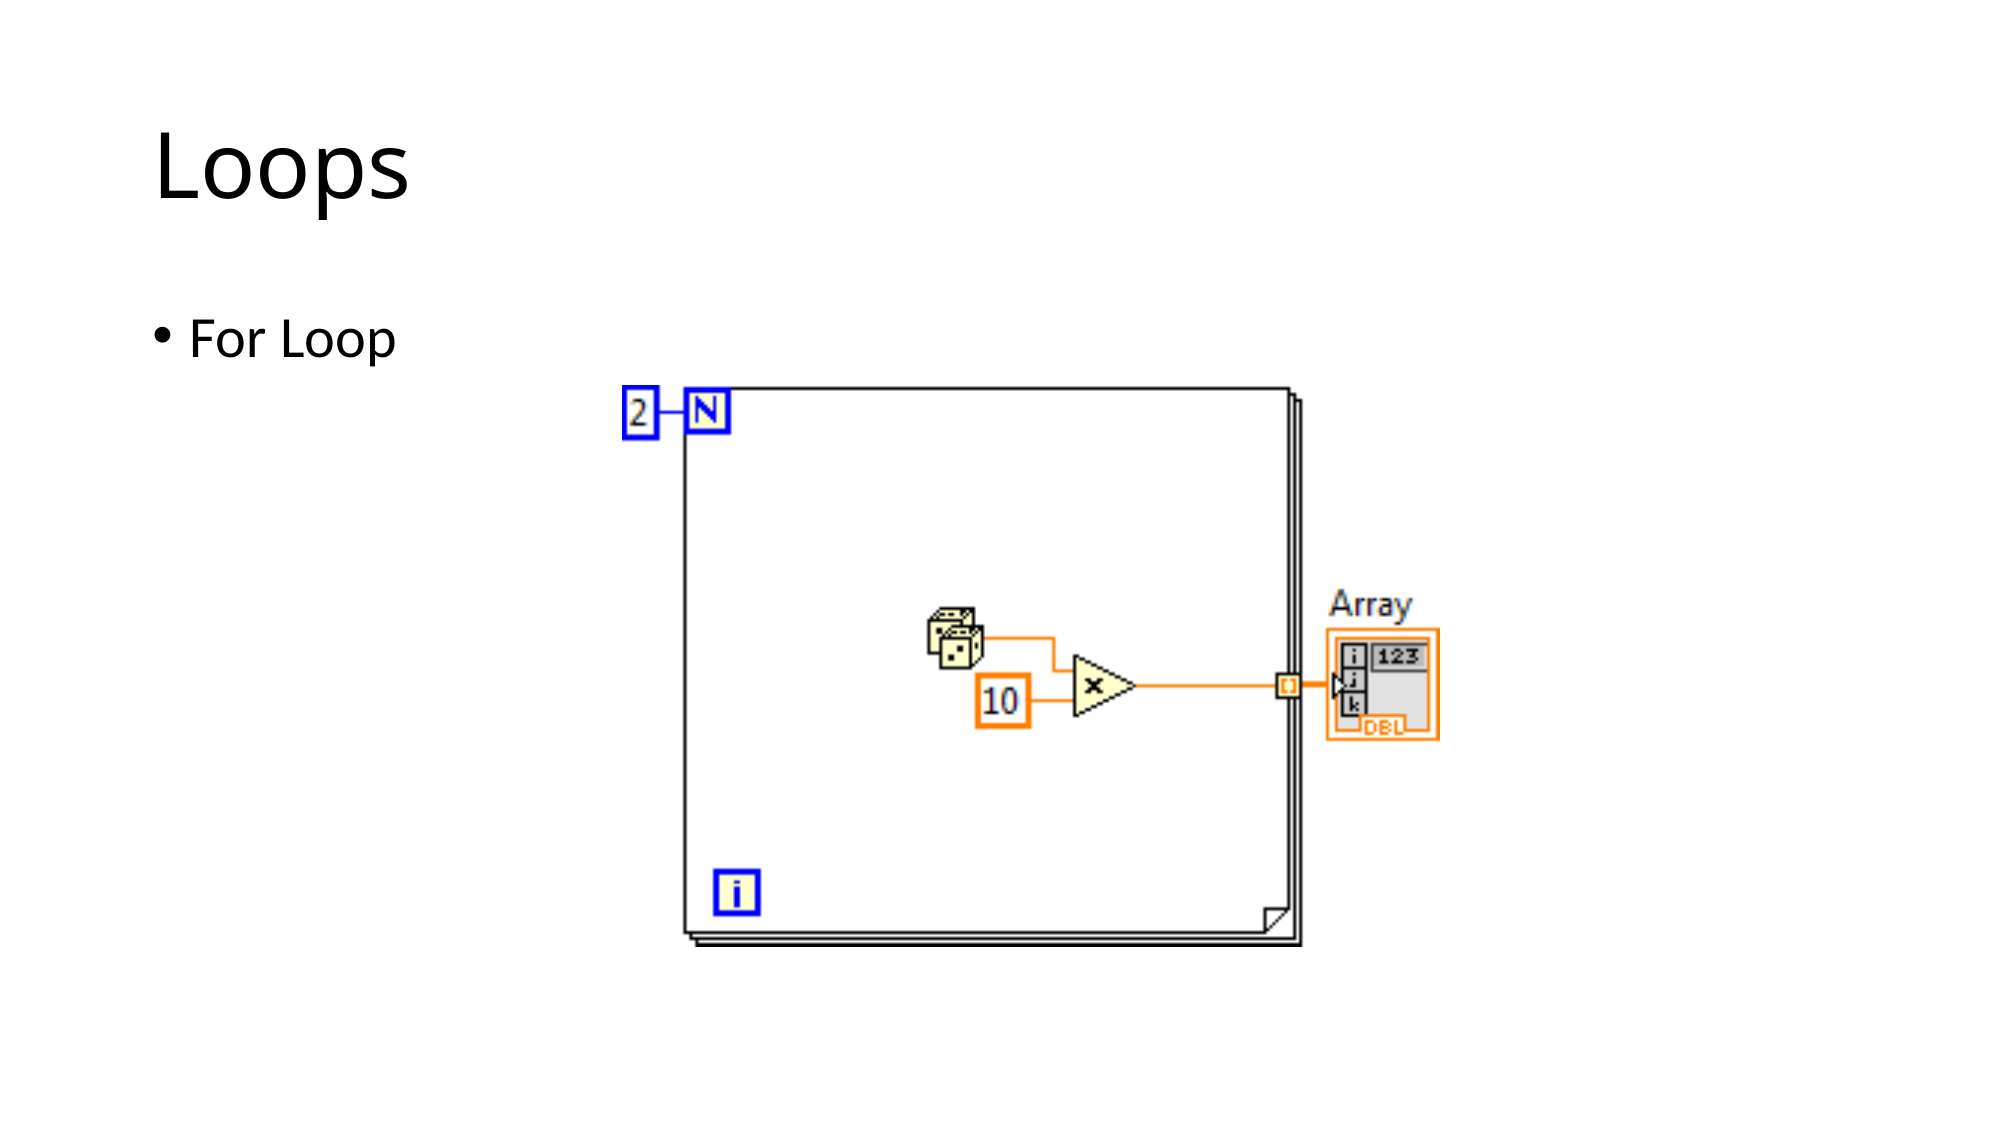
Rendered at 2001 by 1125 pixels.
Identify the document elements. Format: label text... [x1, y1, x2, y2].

title Loops [137, 59, 1863, 278]
list For Loop [137, 299, 1863, 1014]
picture [622, 385, 1440, 948]
